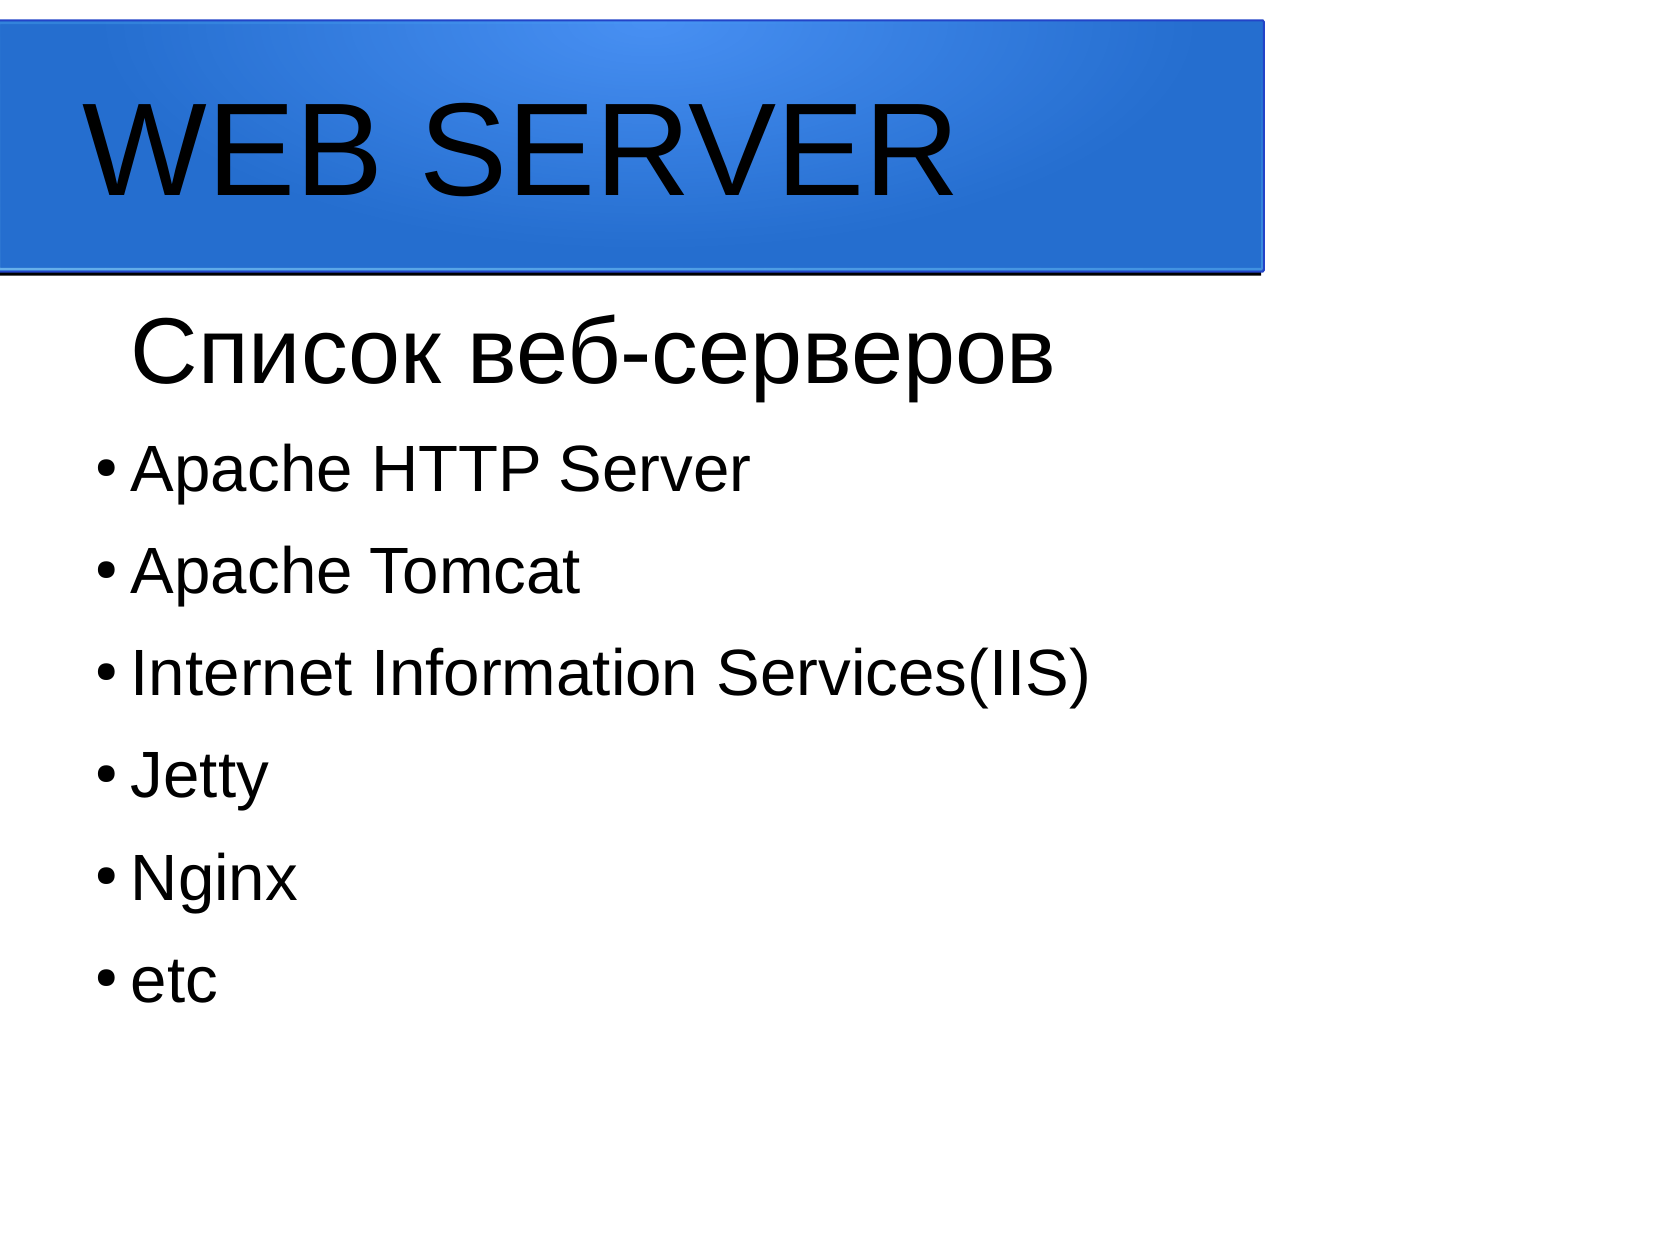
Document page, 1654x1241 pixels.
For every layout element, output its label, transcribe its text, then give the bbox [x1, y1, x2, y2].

list Список веб-серверов Apache HTTP Server Apache Tomcat Internet Information Services(IIS) Jetty Nginx etc [82, 299, 1571, 1019]
title WEB SERVER [82, 47, 1235, 252]
